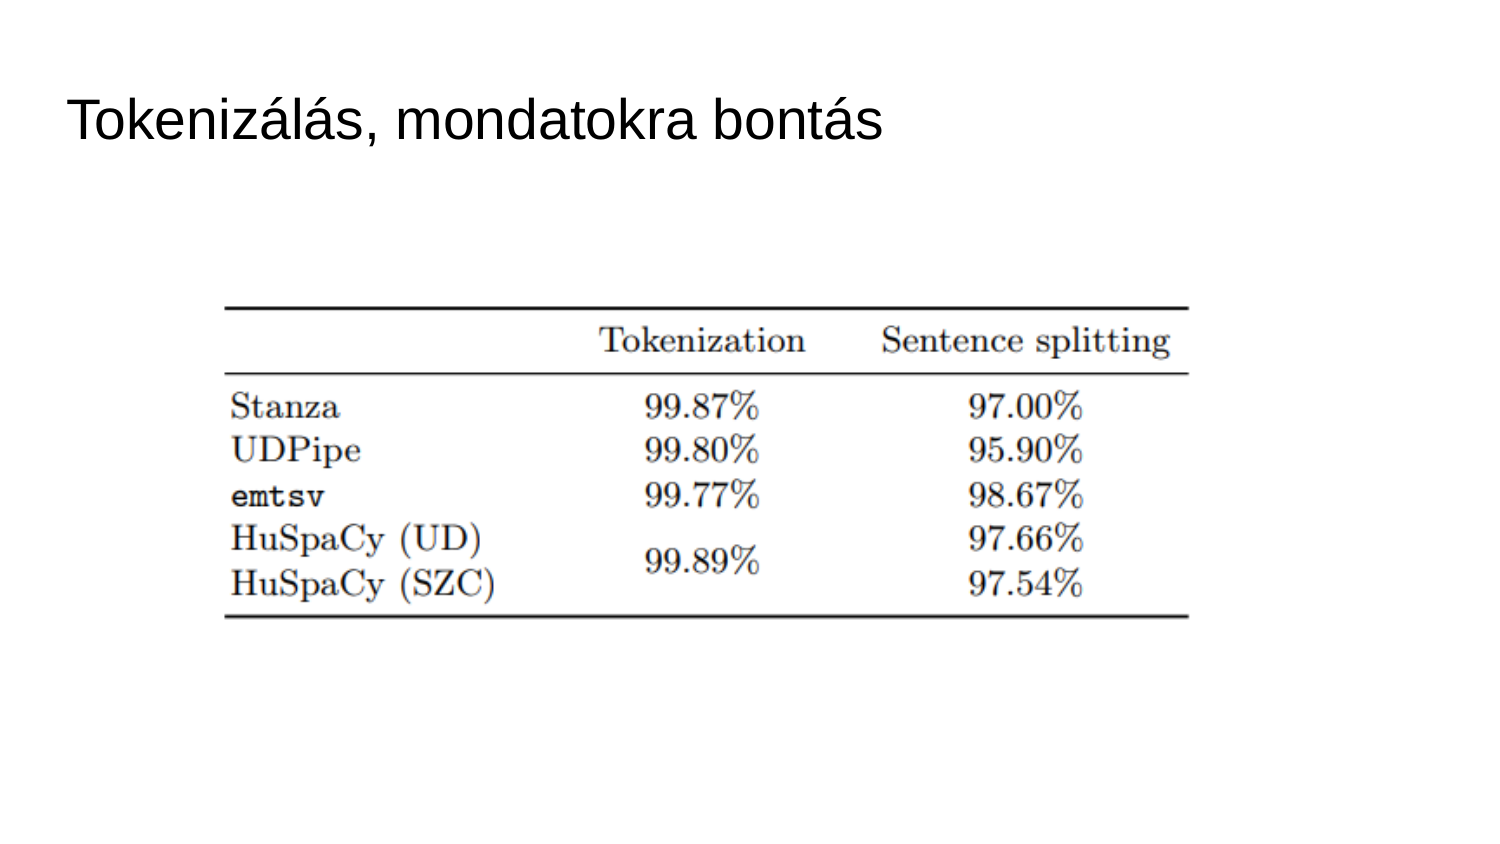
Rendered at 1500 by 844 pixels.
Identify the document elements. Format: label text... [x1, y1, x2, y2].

picture [178, 286, 1245, 644]
title Tokenizálás, mondatokra bontás [51, 72, 1449, 167]
